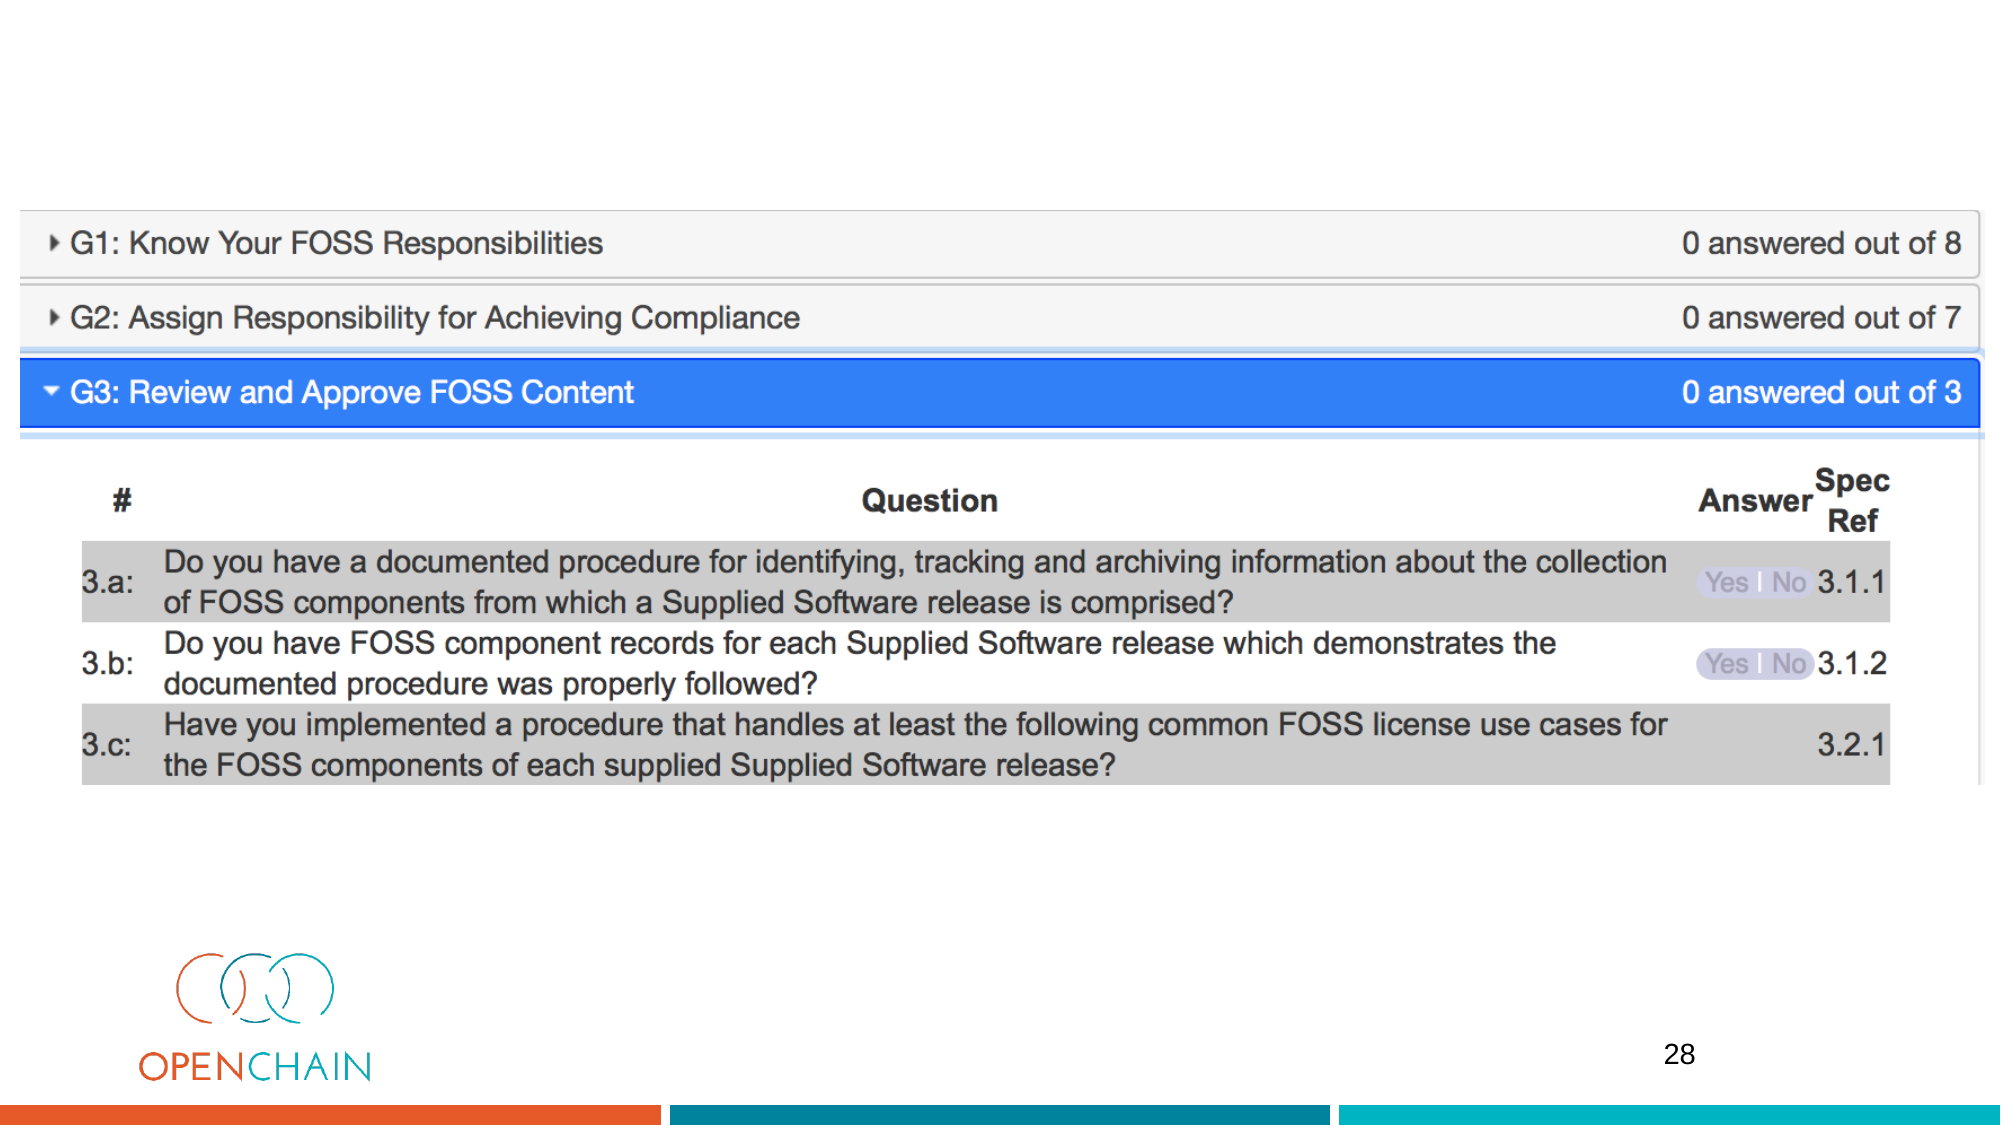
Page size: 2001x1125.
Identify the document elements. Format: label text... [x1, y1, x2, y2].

text_box 28 [1648, 1022, 1863, 1083]
picture [20, 210, 1985, 785]
